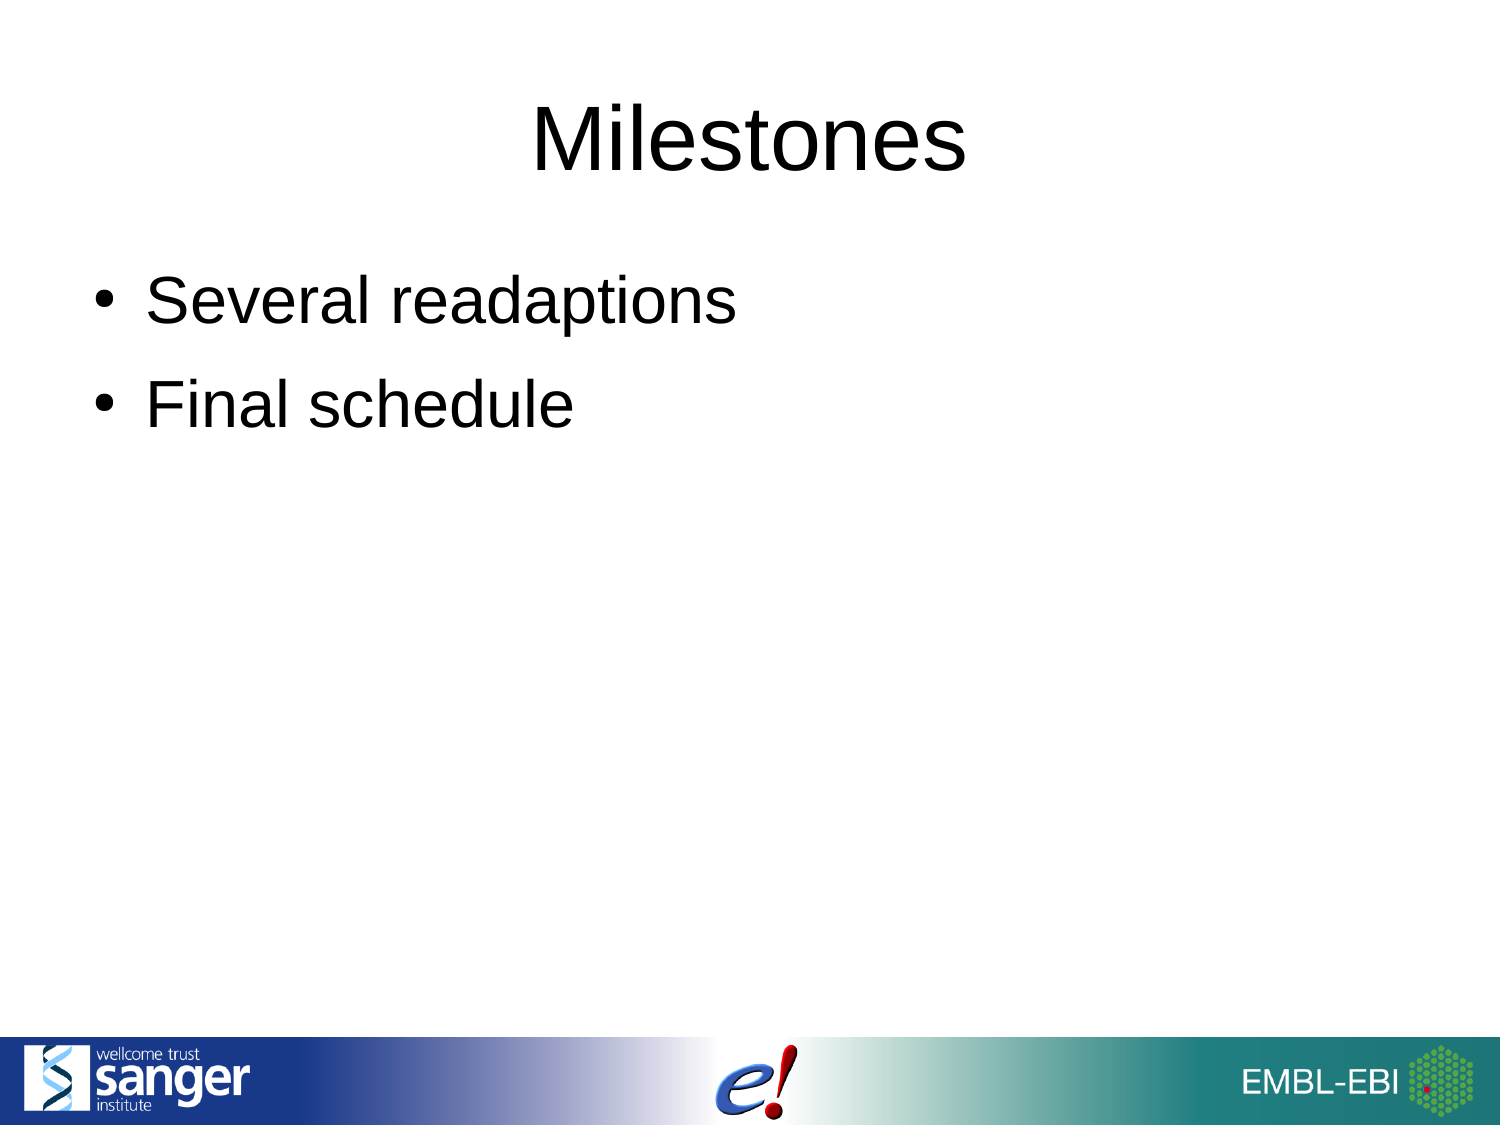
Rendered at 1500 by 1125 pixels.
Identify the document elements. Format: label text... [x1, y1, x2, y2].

title Milestones [75, 44, 1425, 233]
picture [0, 1037, 1500, 1125]
list Several readaptions Final schedule [75, 263, 1395, 916]
